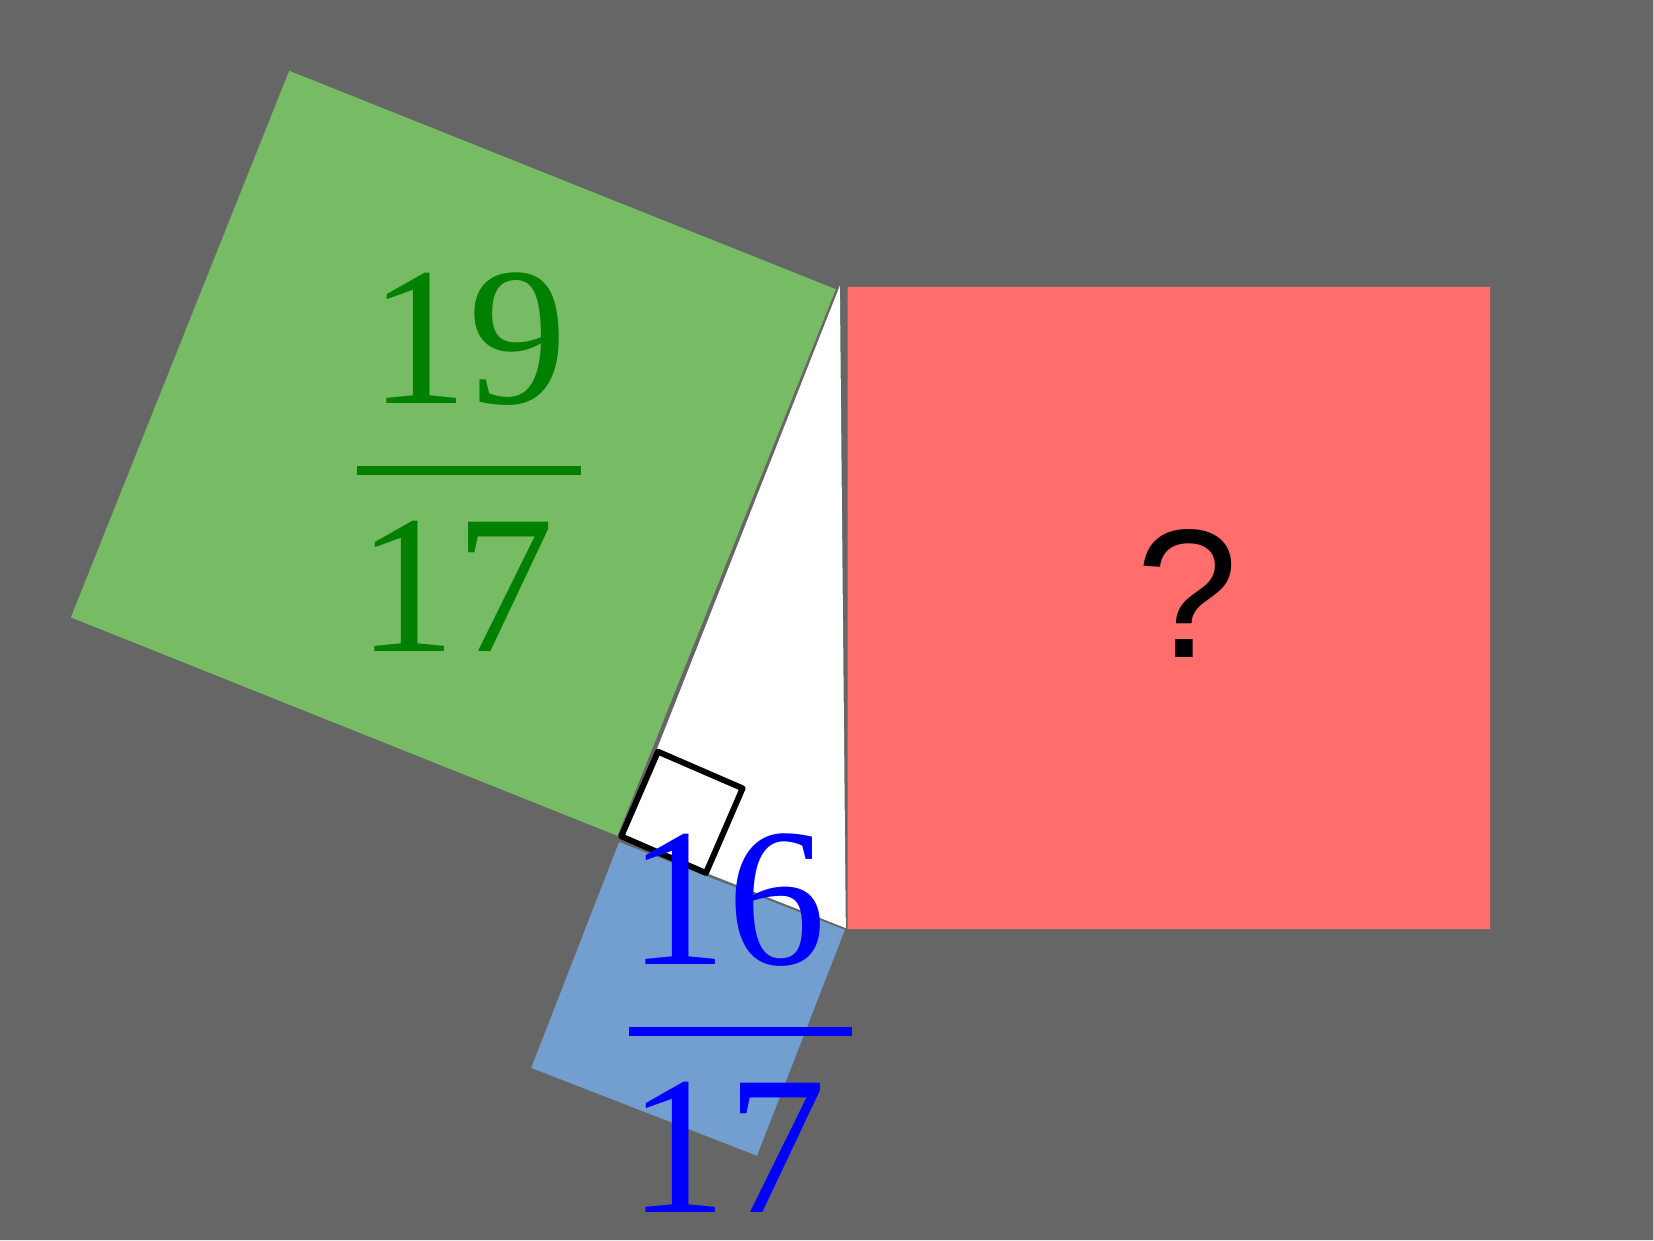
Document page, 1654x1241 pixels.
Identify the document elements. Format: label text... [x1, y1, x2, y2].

text_box ? [1122, 484, 1385, 790]
text_box [645, 757, 738, 791]
chart [566, 791, 904, 1241]
text_box [0, 0, 1654, 1241]
chart [295, 230, 633, 700]
